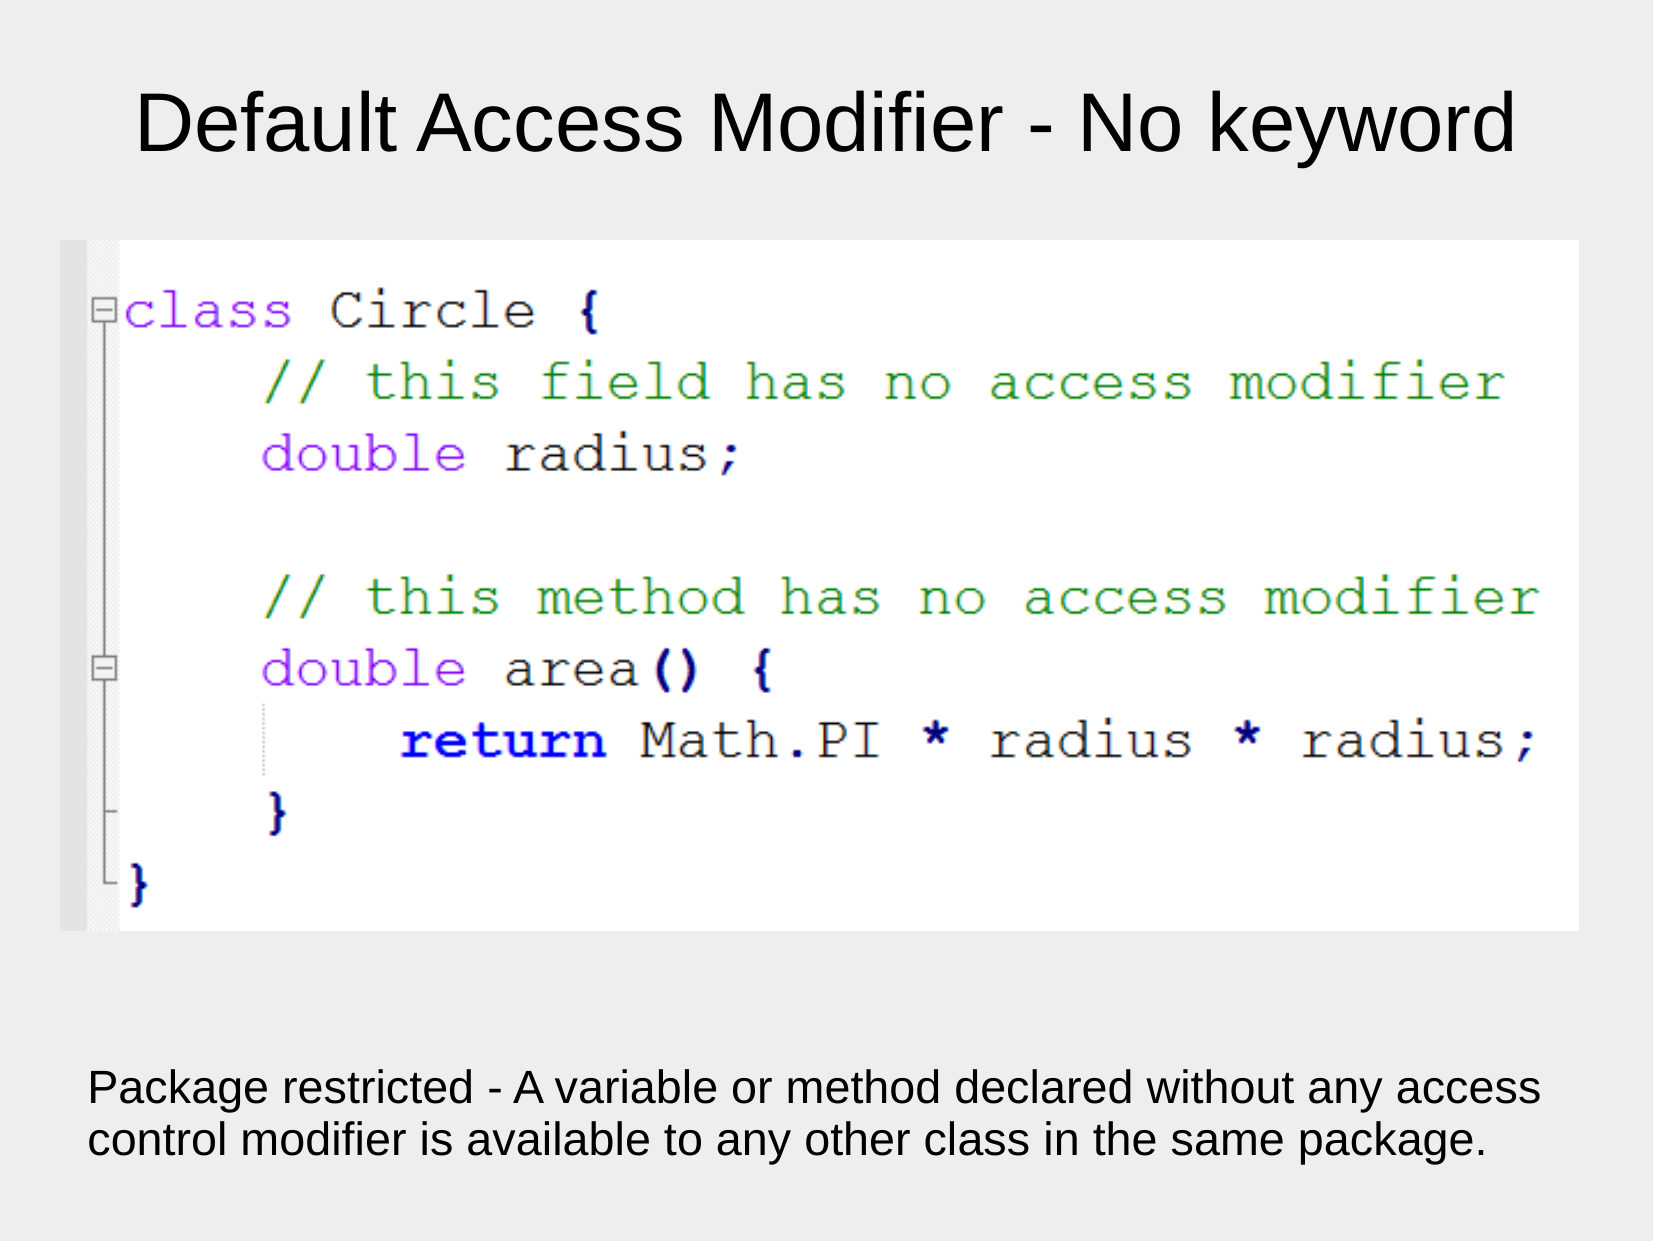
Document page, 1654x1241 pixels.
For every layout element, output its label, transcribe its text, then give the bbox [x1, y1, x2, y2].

picture [60, 240, 1579, 931]
title Default Access Modifier - No keyword [82, 49, 1571, 196]
list Package restricted - A variable or method declared without any access control modifier is available to any other class in the same package. [87, 1061, 1576, 1217]
